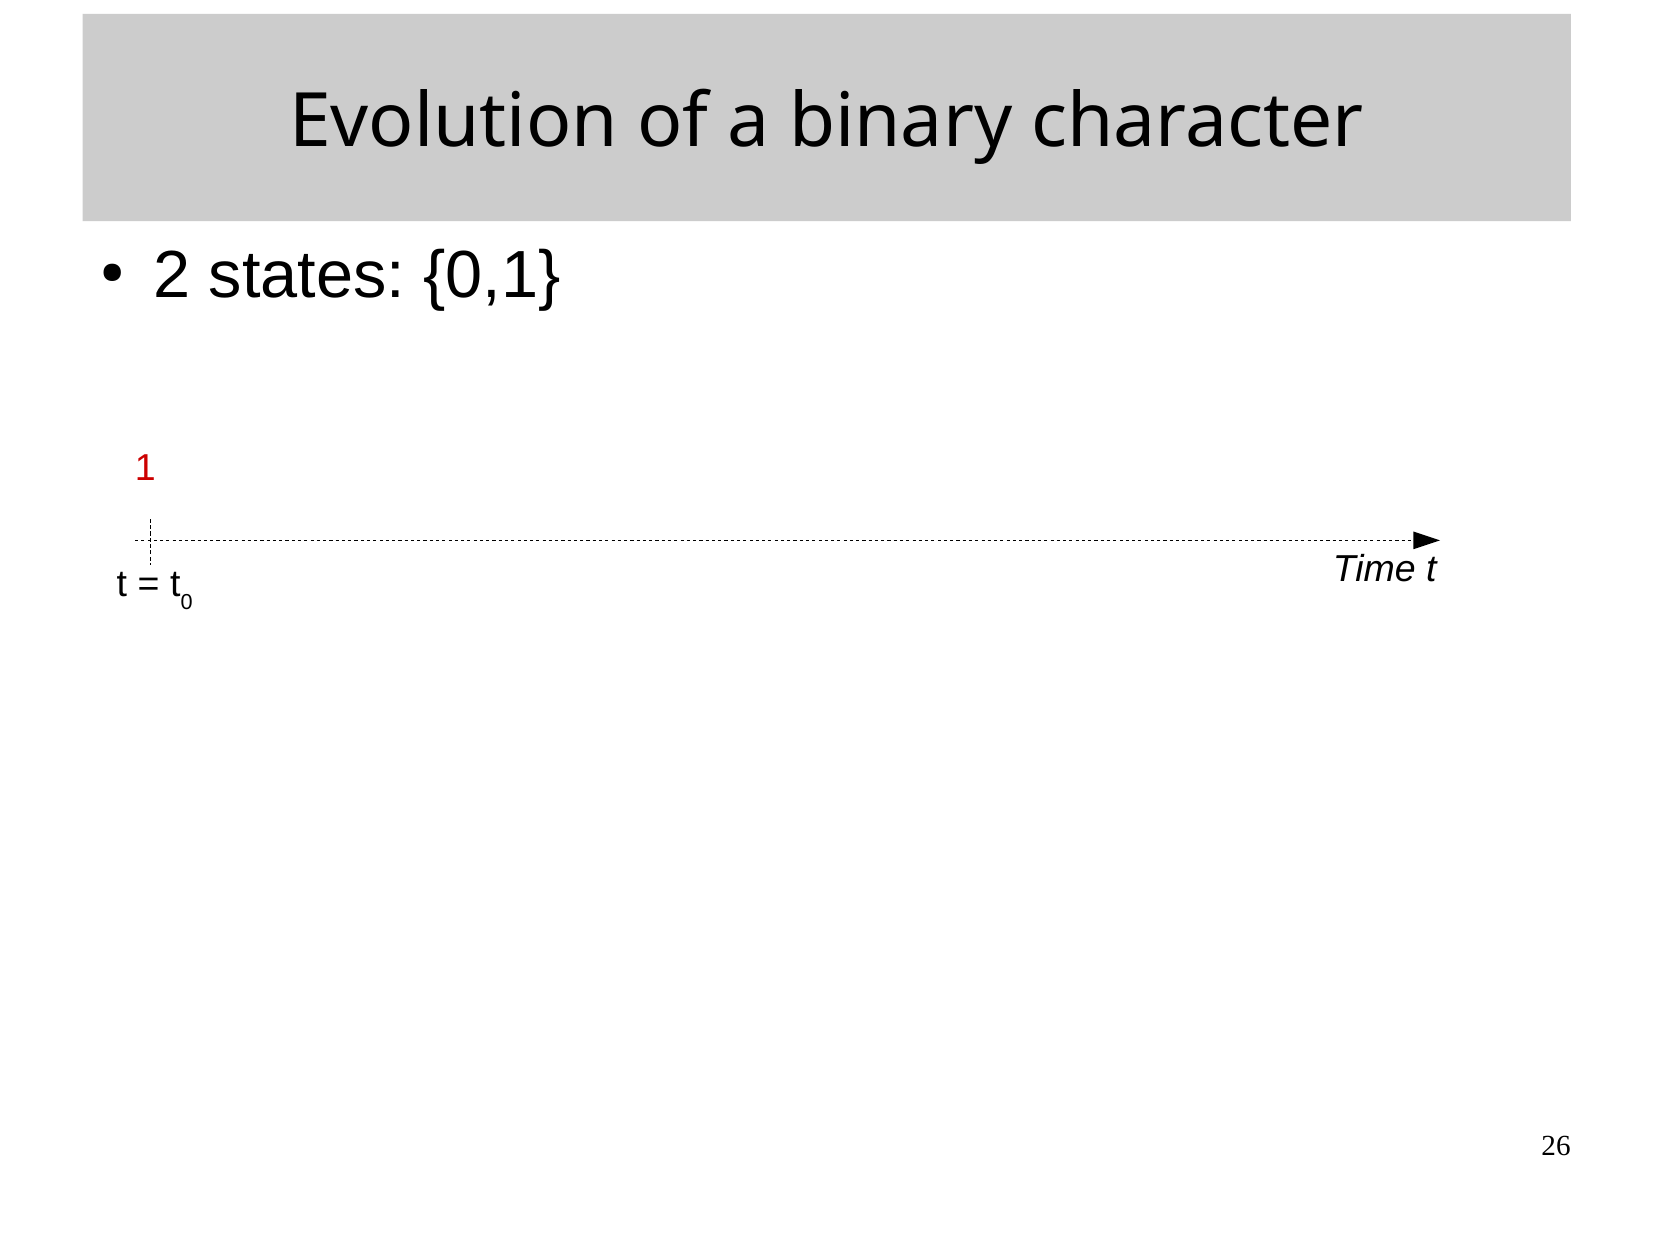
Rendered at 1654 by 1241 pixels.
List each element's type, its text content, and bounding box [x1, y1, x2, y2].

list 2 states: {0,1} [82, 237, 1571, 421]
title Evolution of a binary character [82, 13, 1571, 222]
text_box Time t [1318, 540, 1514, 598]
text_box 1 [120, 438, 196, 496]
text_box t = t0 [101, 555, 211, 622]
